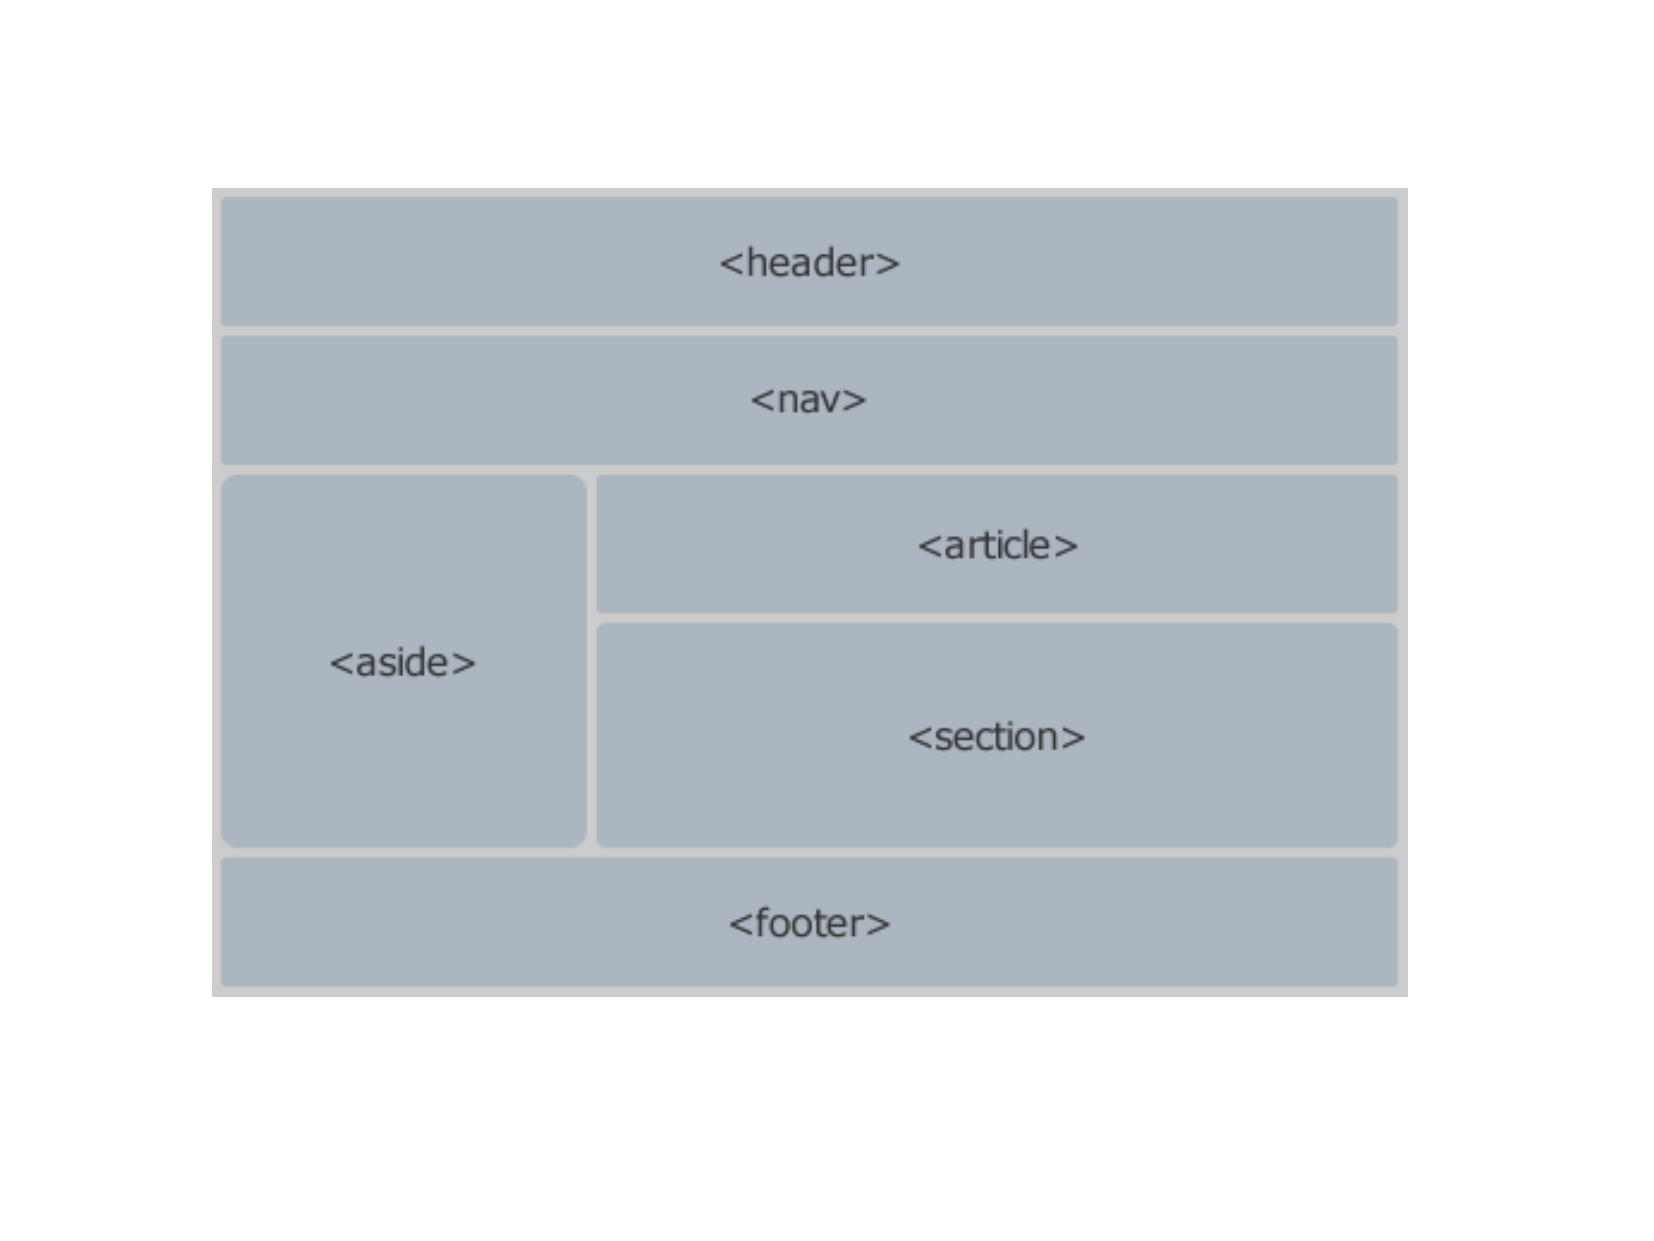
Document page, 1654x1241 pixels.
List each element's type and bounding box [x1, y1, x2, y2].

picture [212, 188, 1408, 997]
